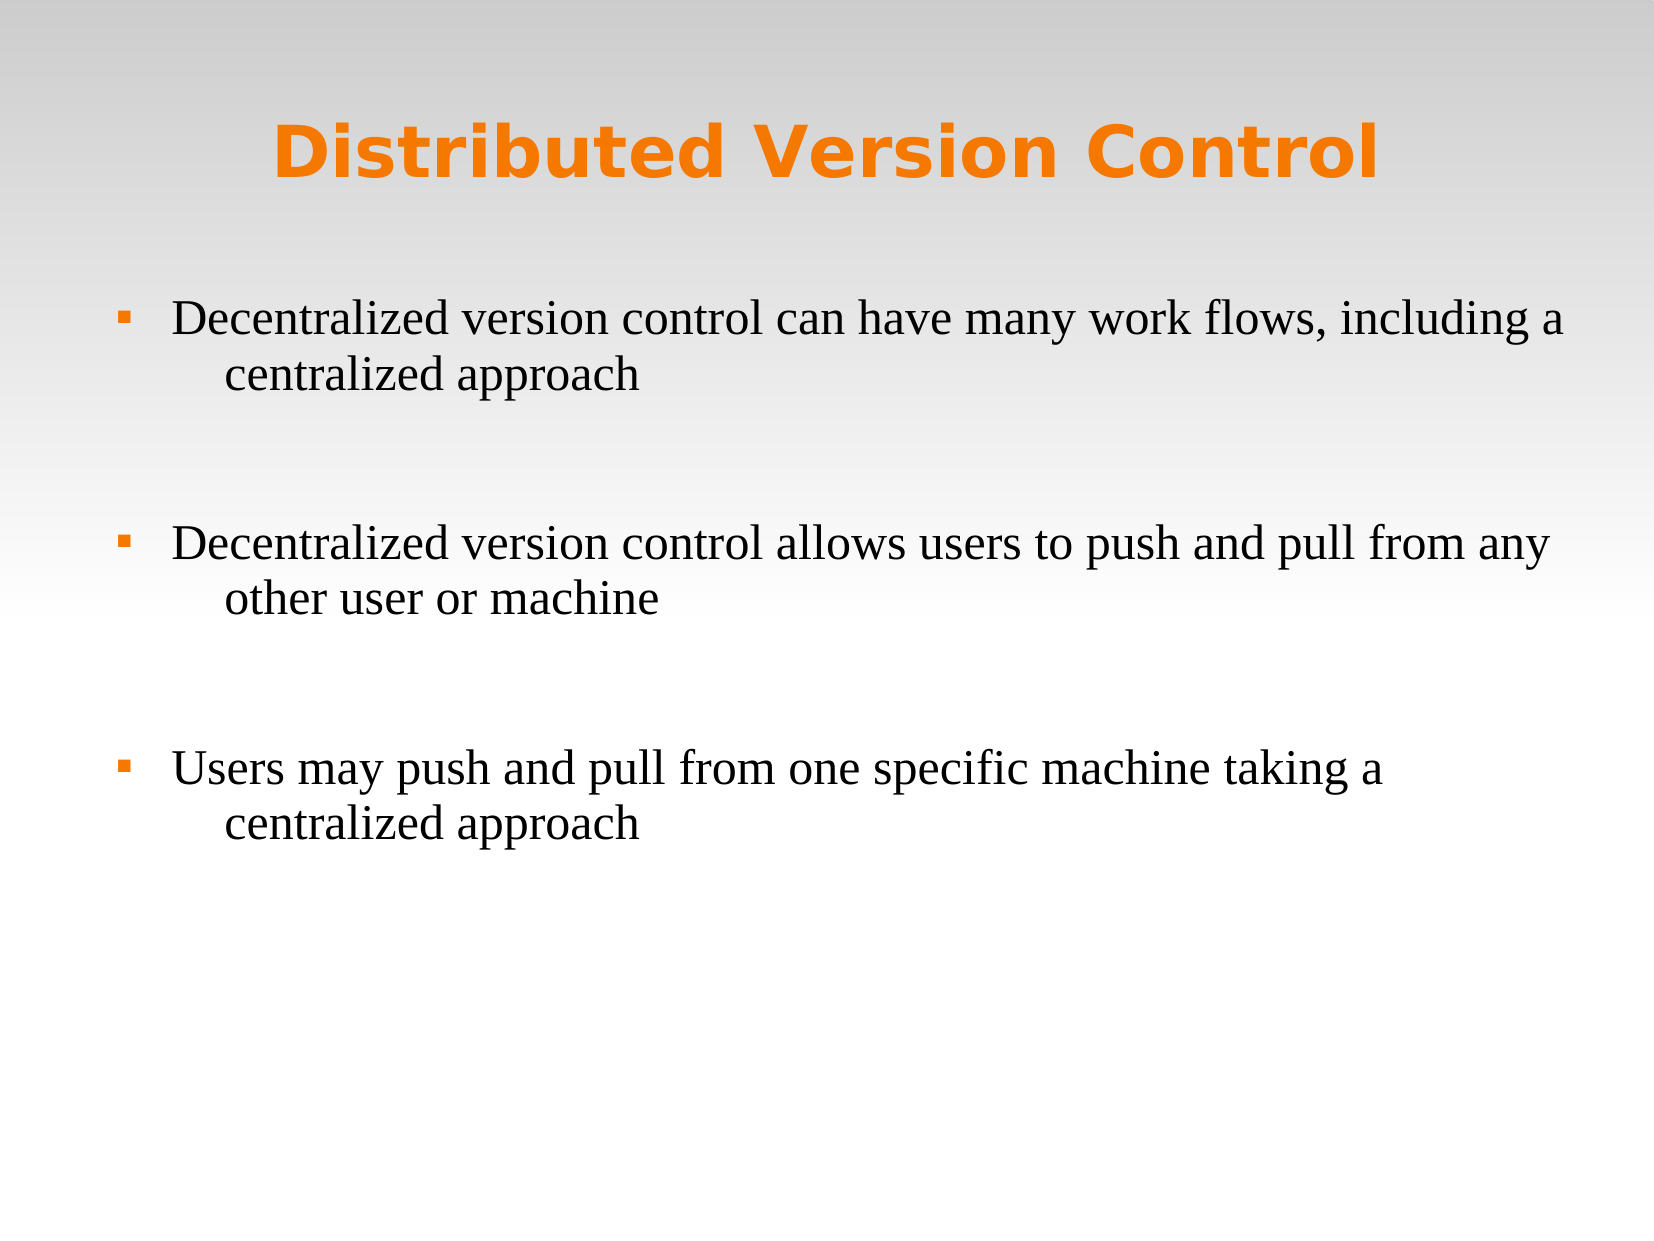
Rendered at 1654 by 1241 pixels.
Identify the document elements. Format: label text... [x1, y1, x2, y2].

list Decentralized version control can have many work flows, including a centralized approach Decentralized version control allows users to push and pull from any other user or machine Users may push and pull from one specific machine taking a centralized approach [82, 290, 1571, 1109]
title Distributed Version Control [82, 49, 1571, 257]
